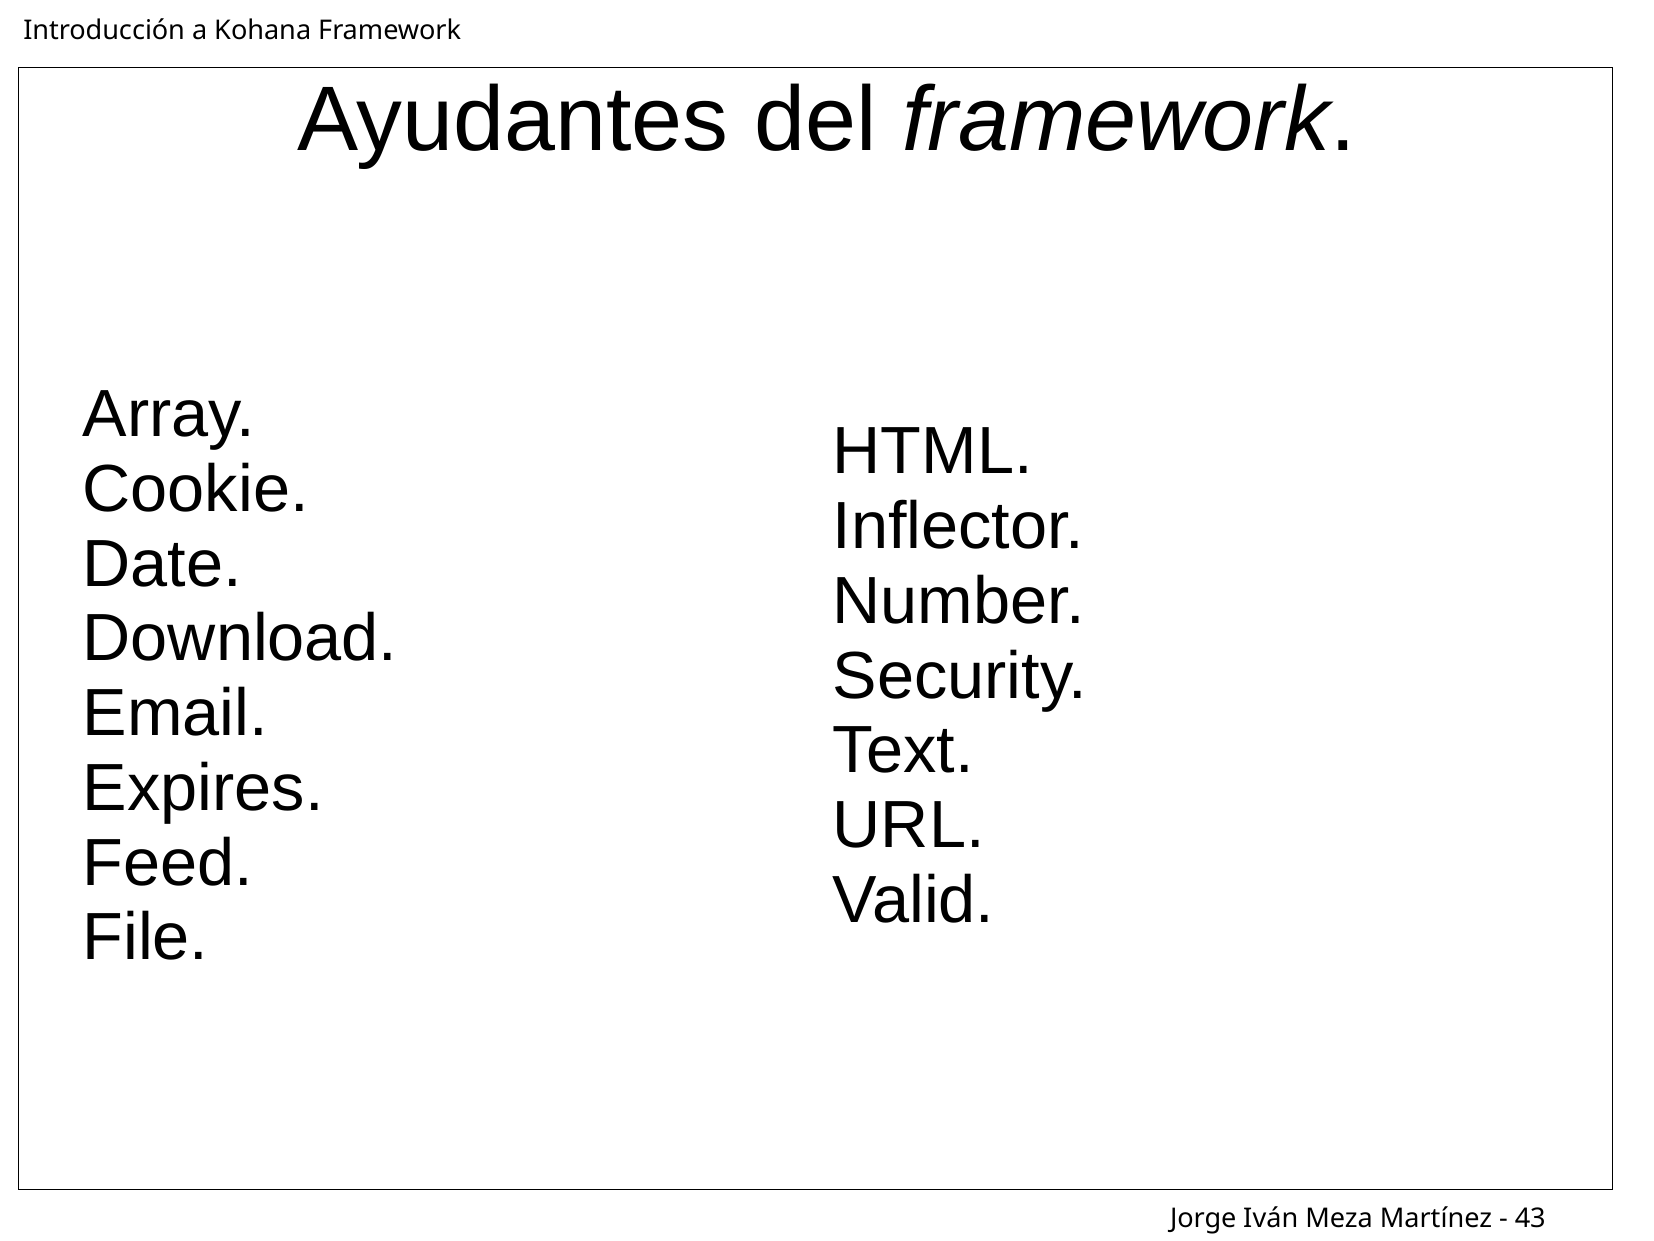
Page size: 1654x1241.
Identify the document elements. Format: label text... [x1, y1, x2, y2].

subtitle Array. Cookie. Date. Download. Email. Expires. Feed. File. [82, 194, 788, 1156]
text_box HTML. Inflector. Number. Security. Text. URL. Valid. [832, 194, 1538, 1156]
title Ayudantes del framework. [82, 56, 1571, 181]
